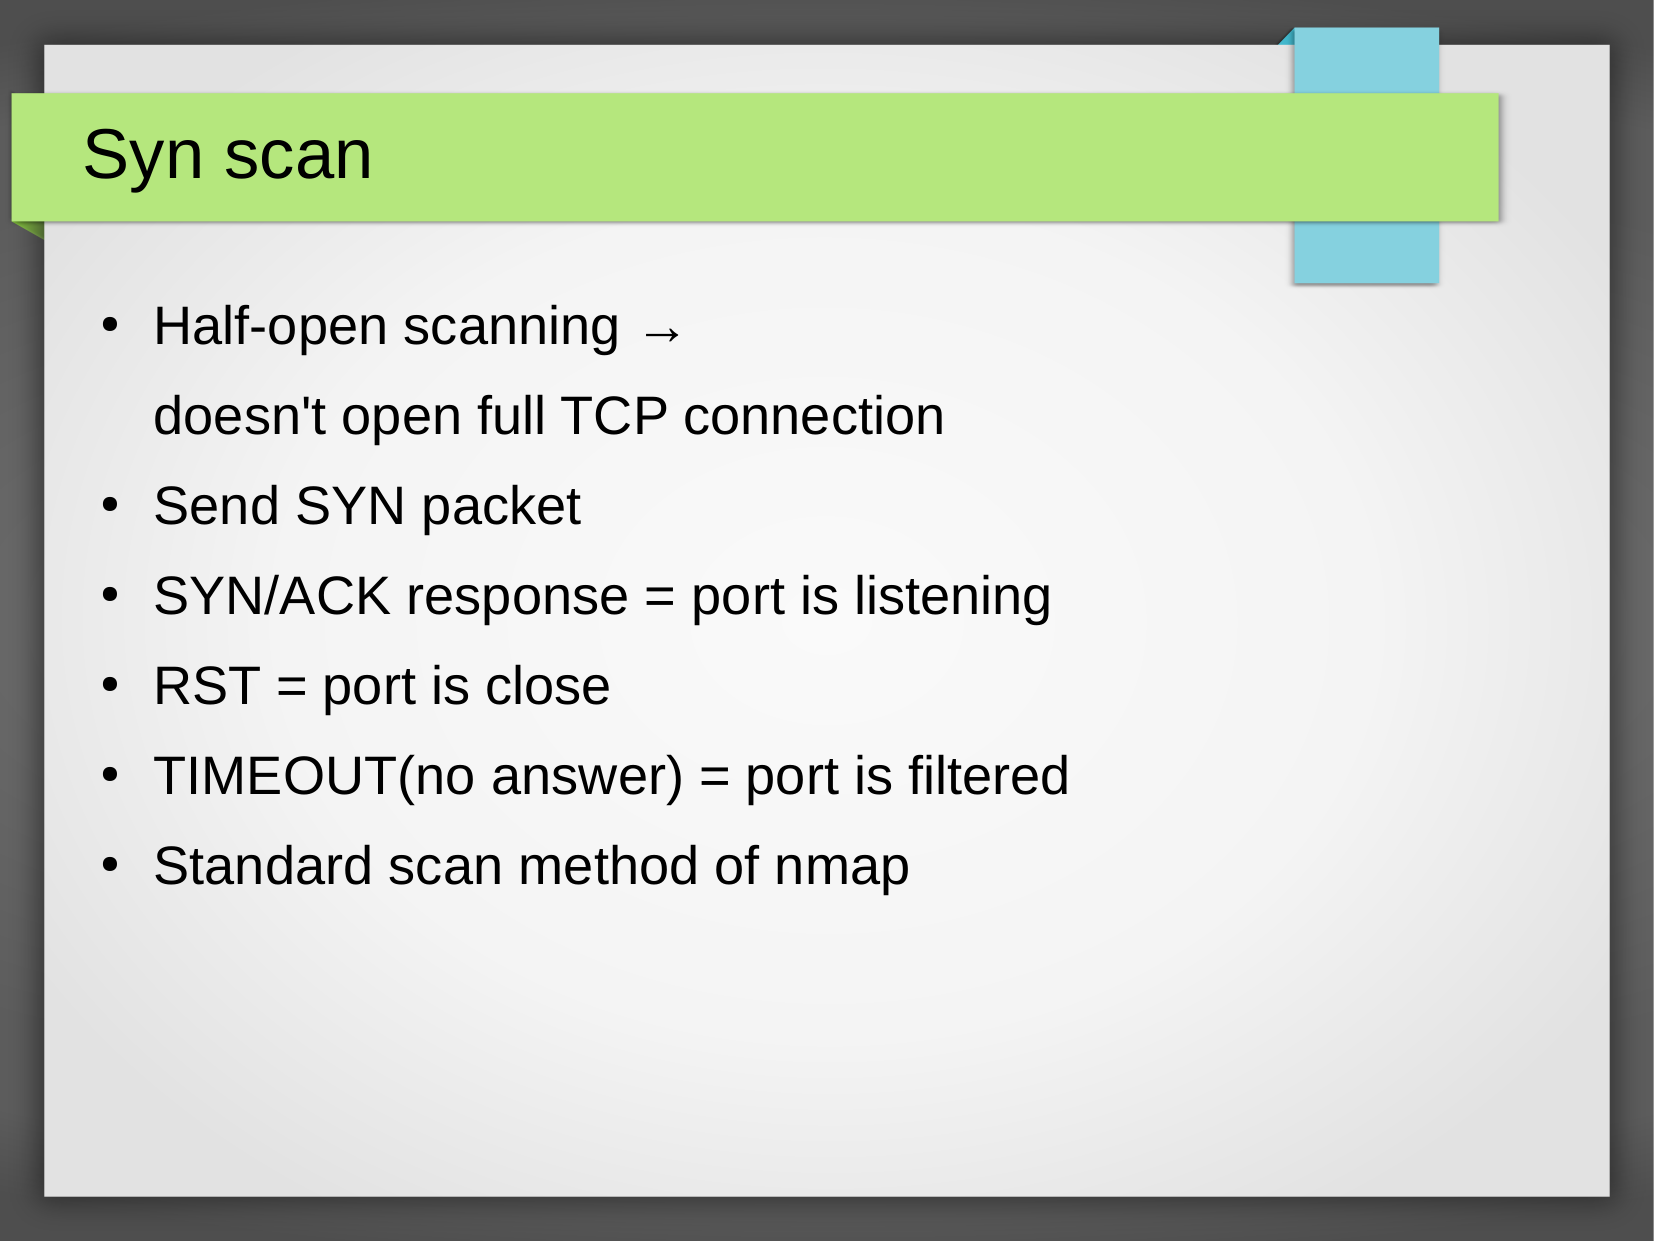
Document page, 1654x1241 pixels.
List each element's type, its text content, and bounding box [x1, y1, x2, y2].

list Half-open scanning → doesn't open full TCP connection Send SYN packet SYN/ACK response = port is listening RST = port is close TIMEOUT(no answer) = port is filtered Standard scan method of nmap [82, 295, 1571, 1015]
picture [0, 0, 1654, 1241]
title Syn scan [82, 94, 1264, 213]
